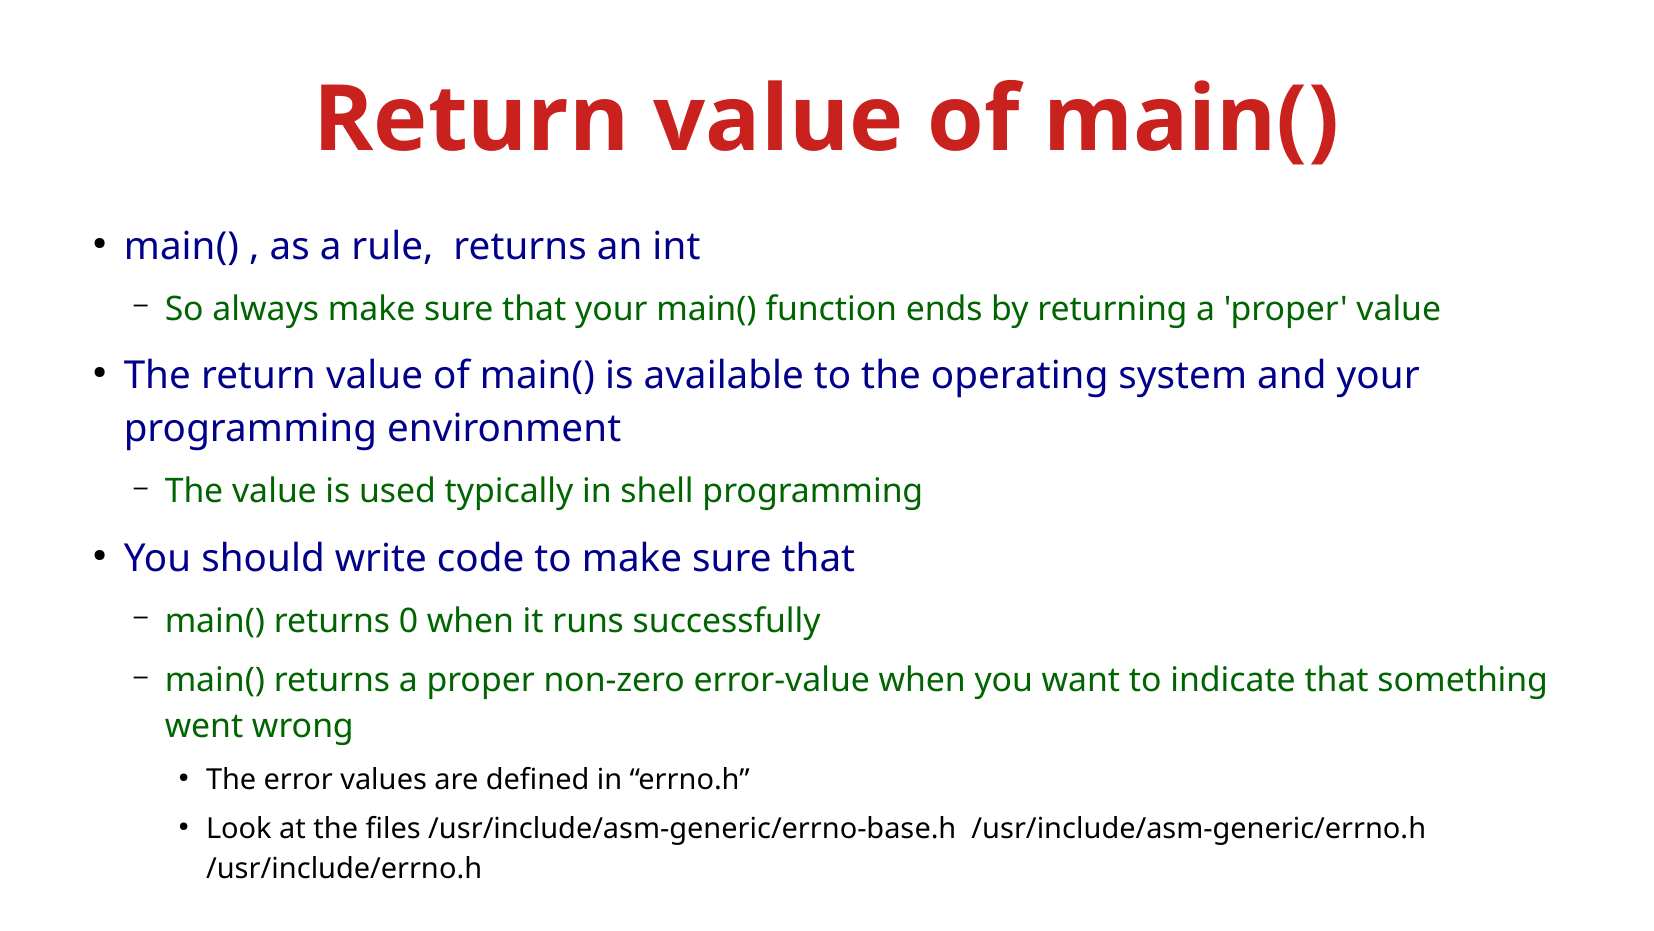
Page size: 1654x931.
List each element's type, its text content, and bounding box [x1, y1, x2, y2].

title Return value of main() [82, 37, 1571, 193]
list main() , as a rule, returns an int So always make sure that your main() function ends by returning a 'proper' value The return value of main() is available to the operating system and your programming environment The value is used typically in shell programming You should write code to make sure that main() returns 0 when it runs successfully main() returns a proper non-zero error-value when you want to indicate that something went wrong The error values are defined in “errno.h” Look at the files /usr/include/asm-generic/errno-base.h /usr/include/asm-generic/errno.h /usr/include/errno.h [82, 217, 1619, 895]
